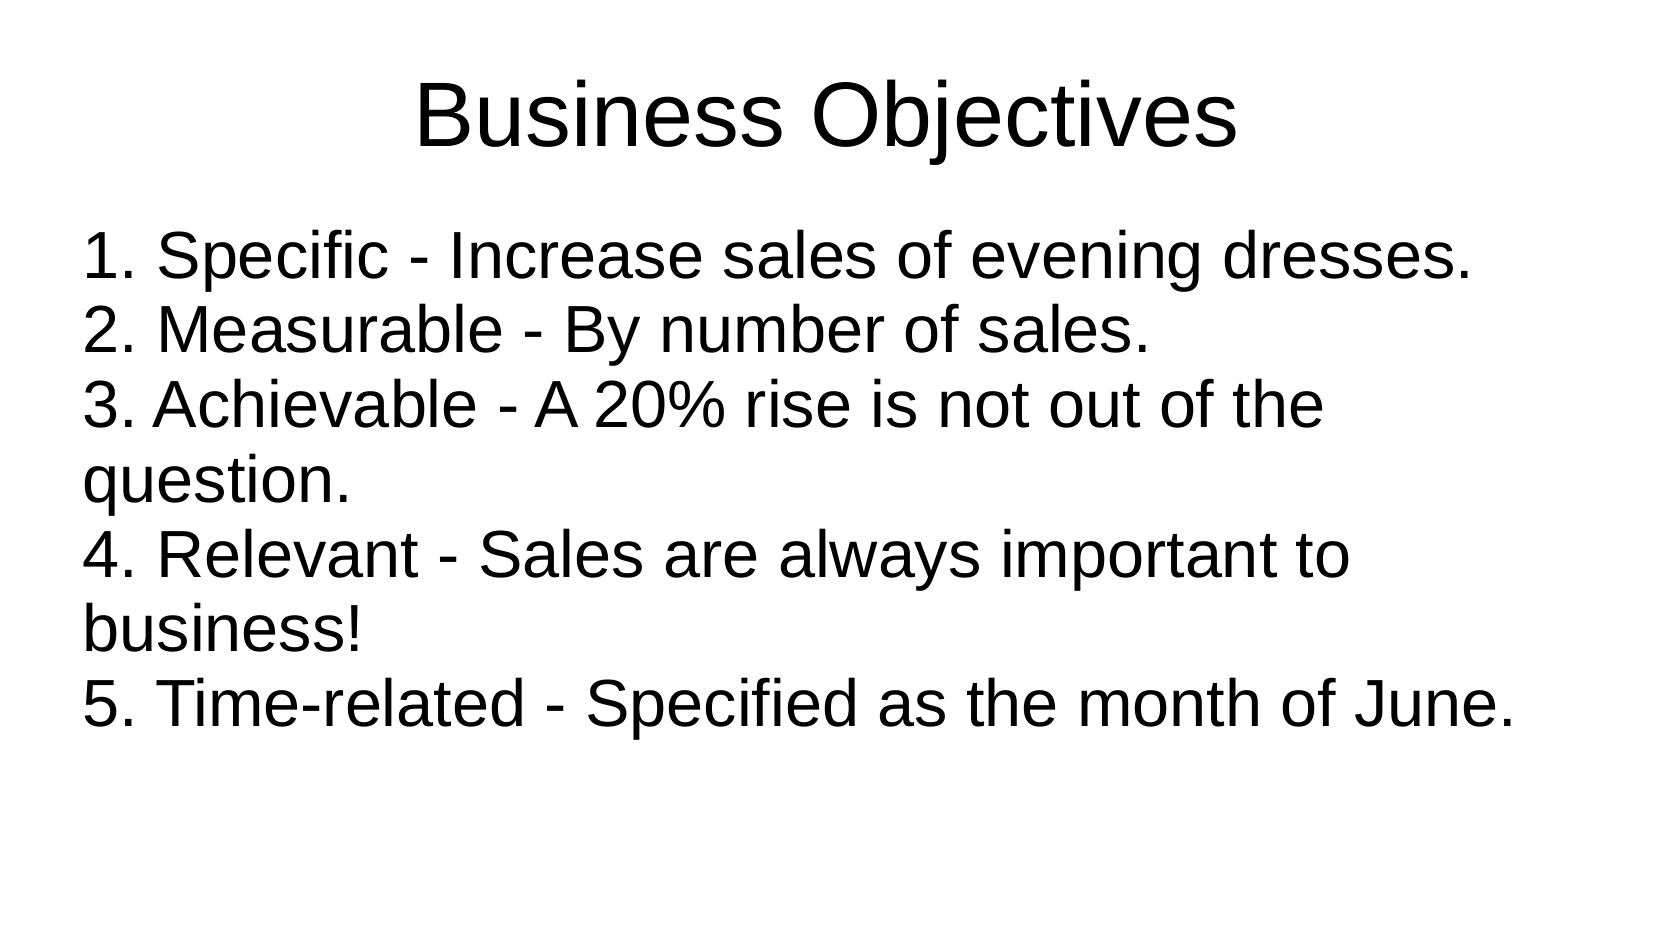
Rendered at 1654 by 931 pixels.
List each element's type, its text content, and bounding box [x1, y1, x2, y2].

title Business Objectives [82, 37, 1571, 193]
subtitle 1. Specific - Increase sales of evening dresses. 2. Measurable - By number of sales. 3. Achievable - A 20% rise is not out of the question. 4. Relevant - Sales are always important to business! 5. Time-related - Specified as the month of June. [82, 217, 1571, 816]
